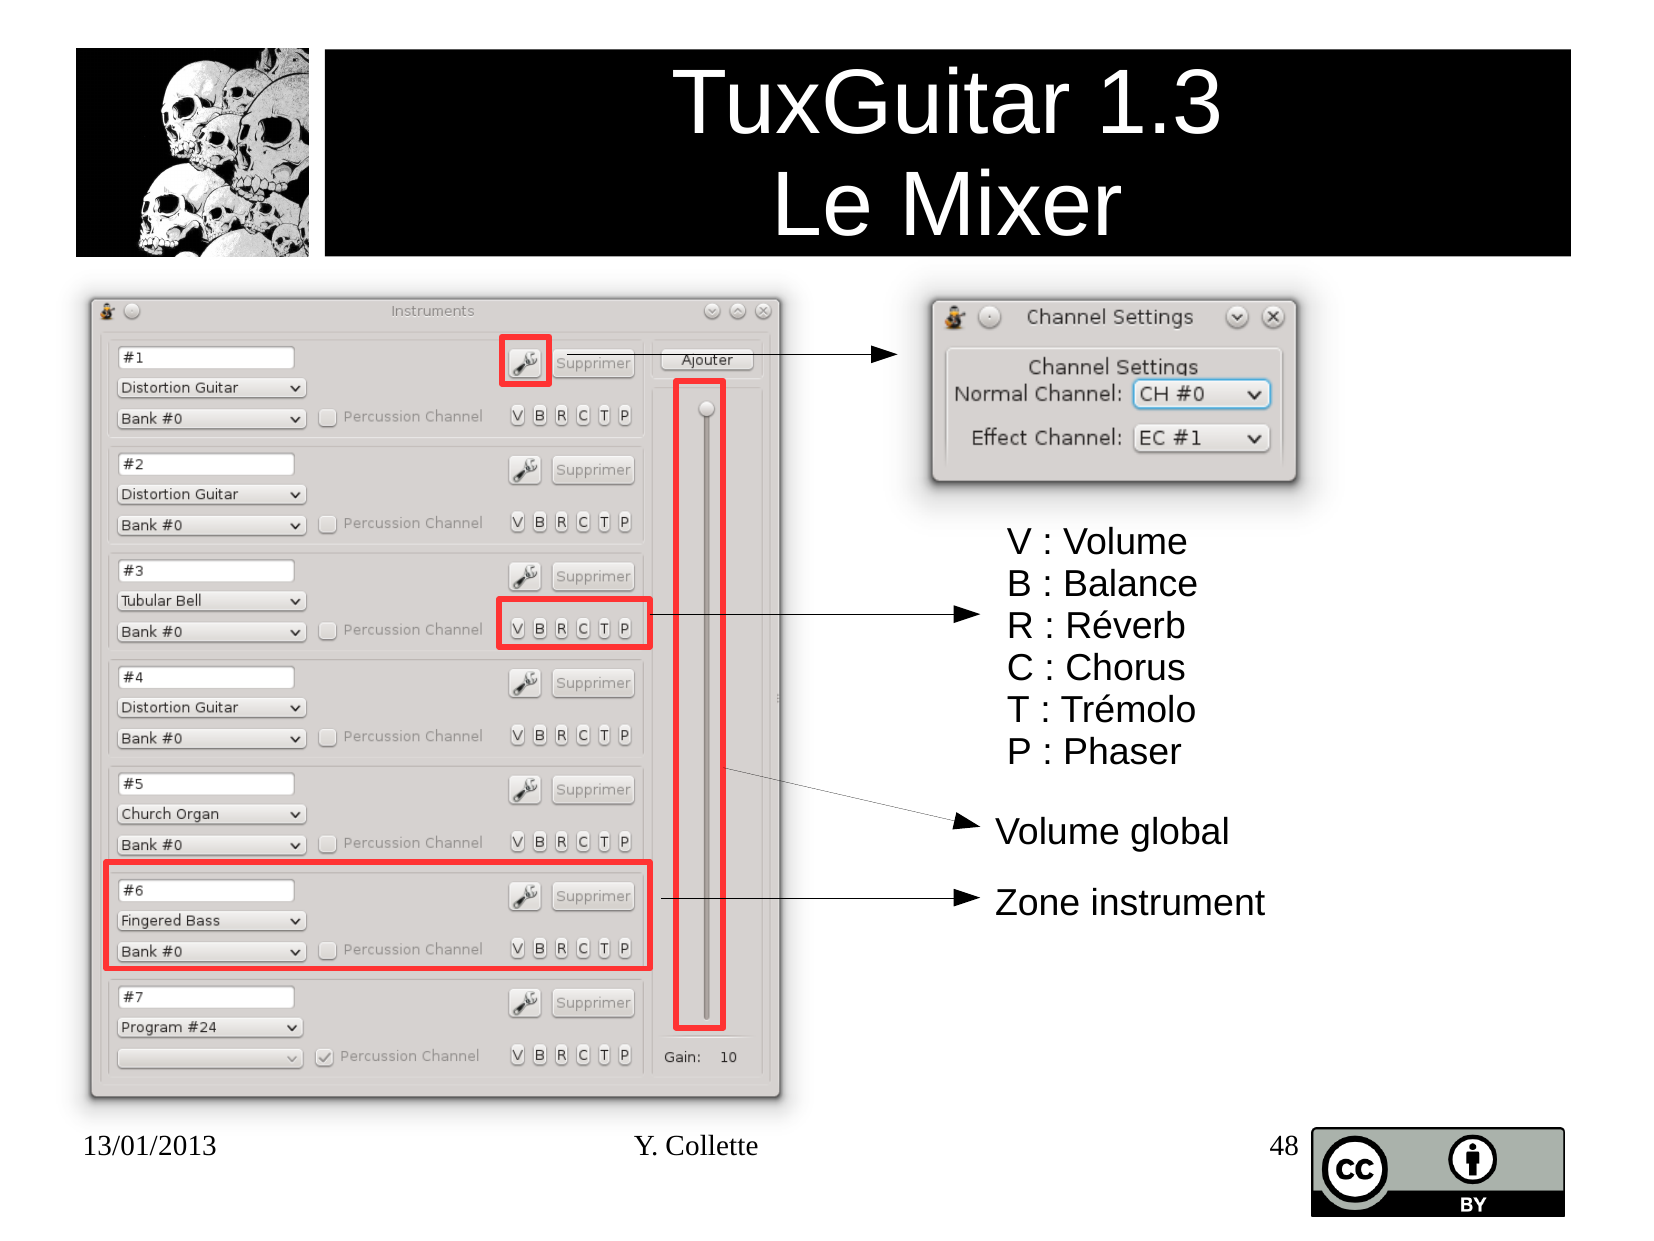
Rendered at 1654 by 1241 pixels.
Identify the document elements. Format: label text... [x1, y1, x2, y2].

picture [1311, 1127, 1565, 1217]
picture [502, 602, 647, 644]
text_box Zone instrument [980, 874, 1288, 931]
picture [47, 48, 824, 1142]
picture [726, 769, 824, 897]
picture [679, 615, 720, 897]
text_box V : Volume B : Balance R : Réverb C : Chorus T : Trémolo P : Phaser [992, 512, 1232, 780]
picture [679, 968, 720, 1025]
text_box Volume global [980, 803, 1264, 860]
title TuxGuitar 1.3 Le Mixer [324, 49, 1571, 257]
picture [870, 238, 1359, 544]
text_box [661, 898, 981, 968]
picture [726, 615, 824, 790]
picture [679, 384, 720, 614]
